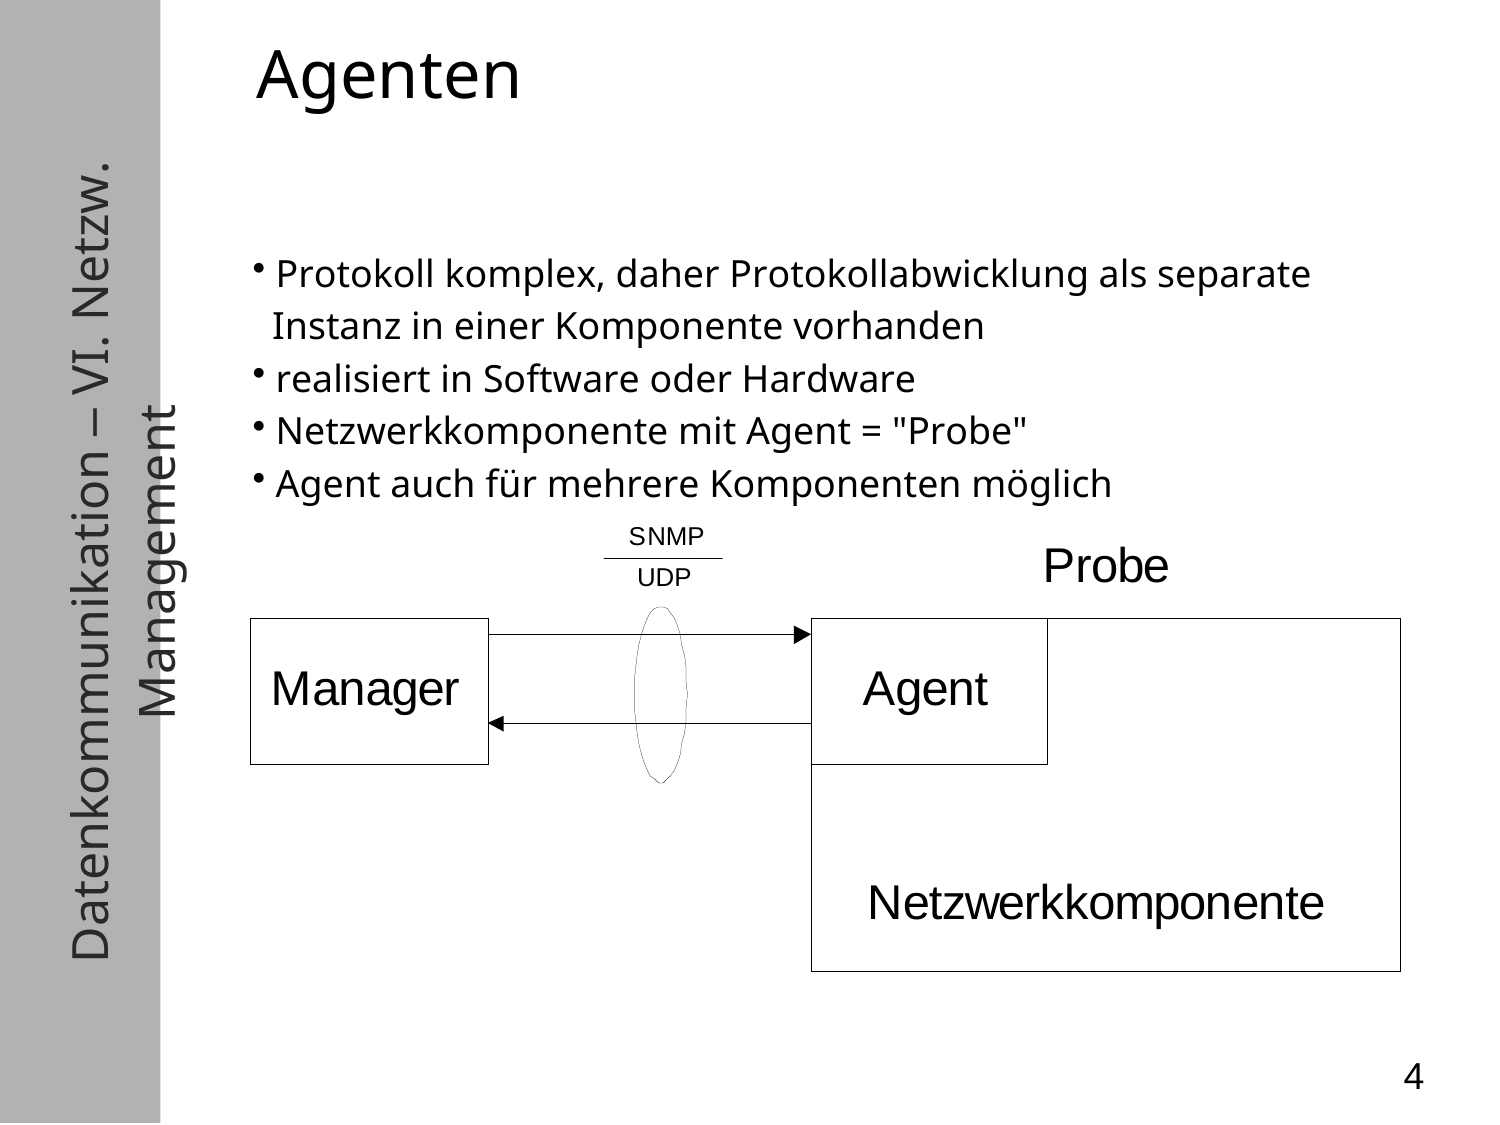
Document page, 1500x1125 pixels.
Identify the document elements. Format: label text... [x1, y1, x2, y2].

text_box [0, 0, 160, 1123]
text_box Protokoll komplex, daher Protokollabwicklung als separate Instanz in einer Komponente vorhanden realisiert in Software oder Hardware Netzwerkkomponente mit Agent = "Probe" Agent auch für mehrere Komponenten möglich [237, 187, 1448, 560]
text_box <number> [1403, 1056, 1479, 1106]
text_box Agenten [250, 25, 529, 121]
chart [247, 512, 1404, 974]
text_box Datenkommunikation – VI. Netzw. Management [47, 1, 178, 1124]
